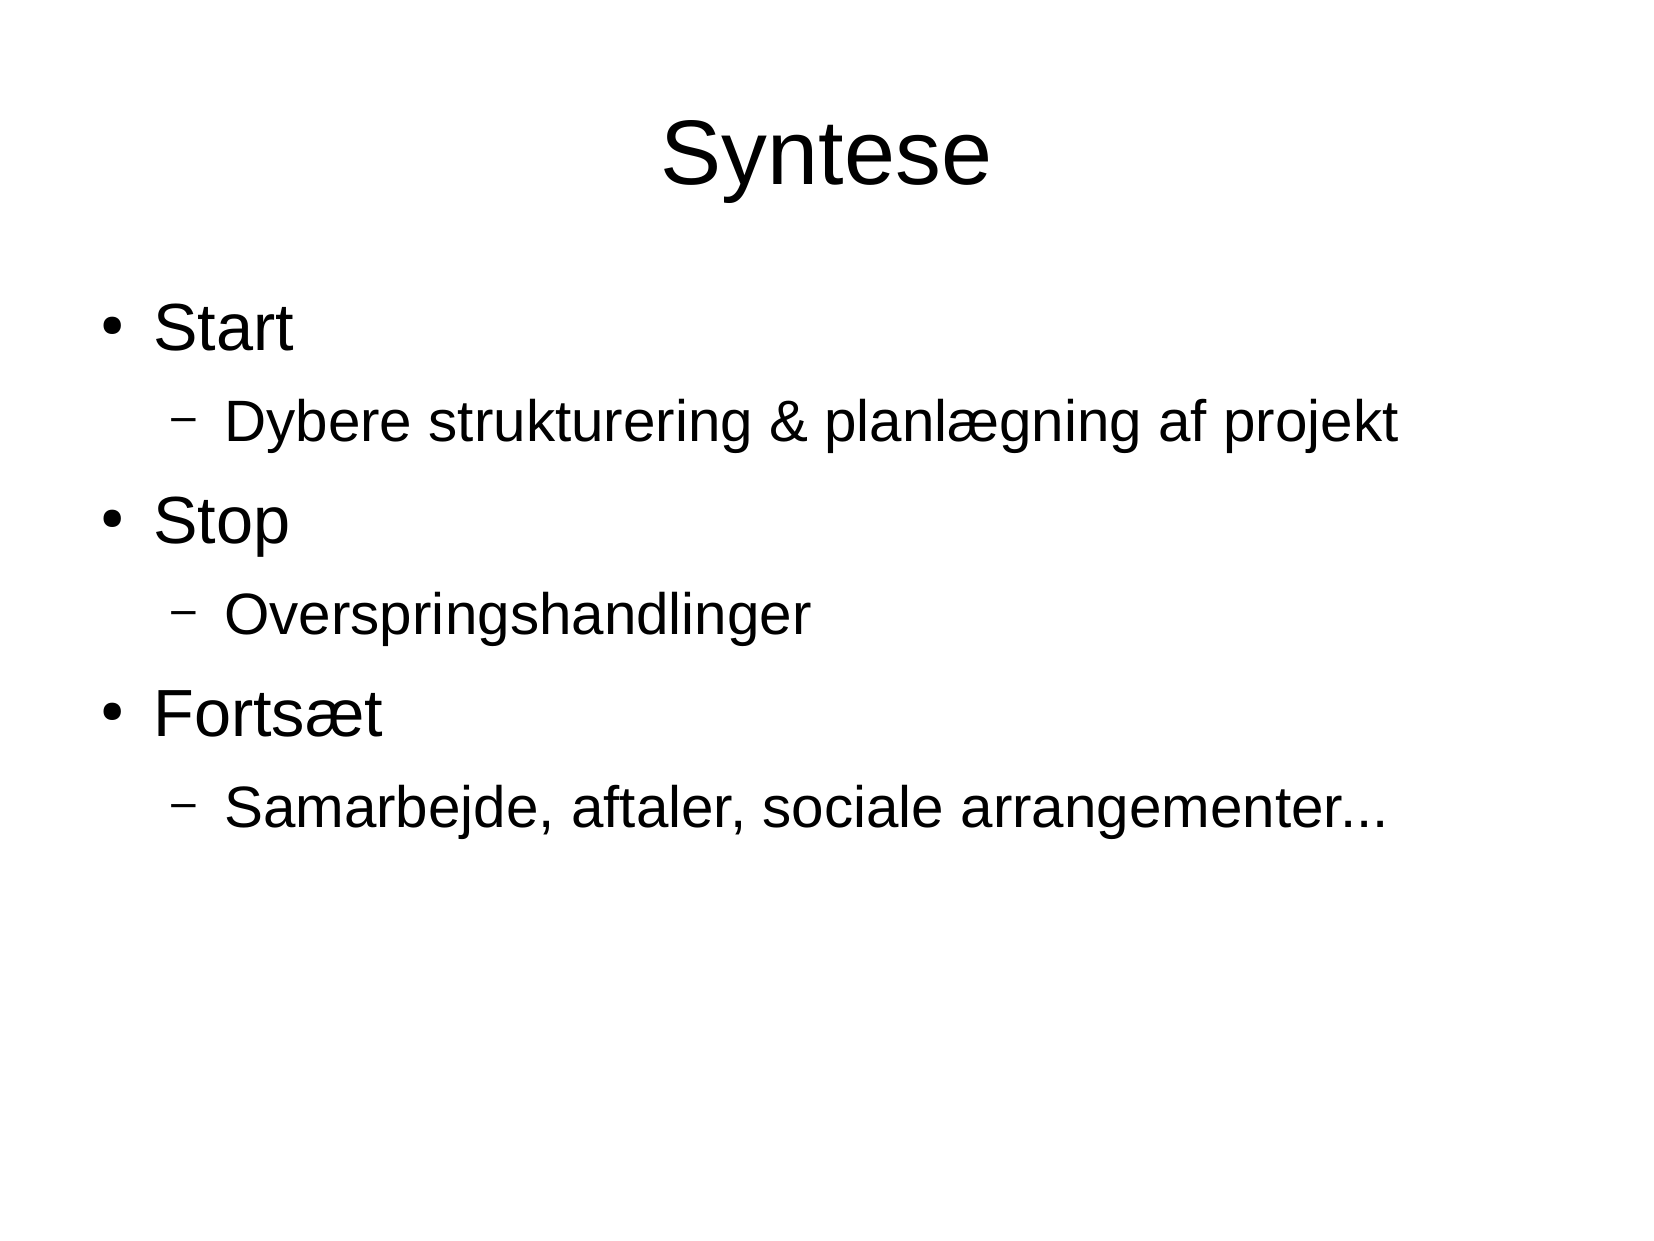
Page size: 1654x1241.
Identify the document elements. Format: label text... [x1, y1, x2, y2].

list Start Dybere strukturering & planlægning af projekt Stop Overspringshandlinger Fortsæt Samarbejde, aftaler, sociale arrangementer... [82, 290, 1571, 1010]
title Syntese [82, 49, 1571, 257]
